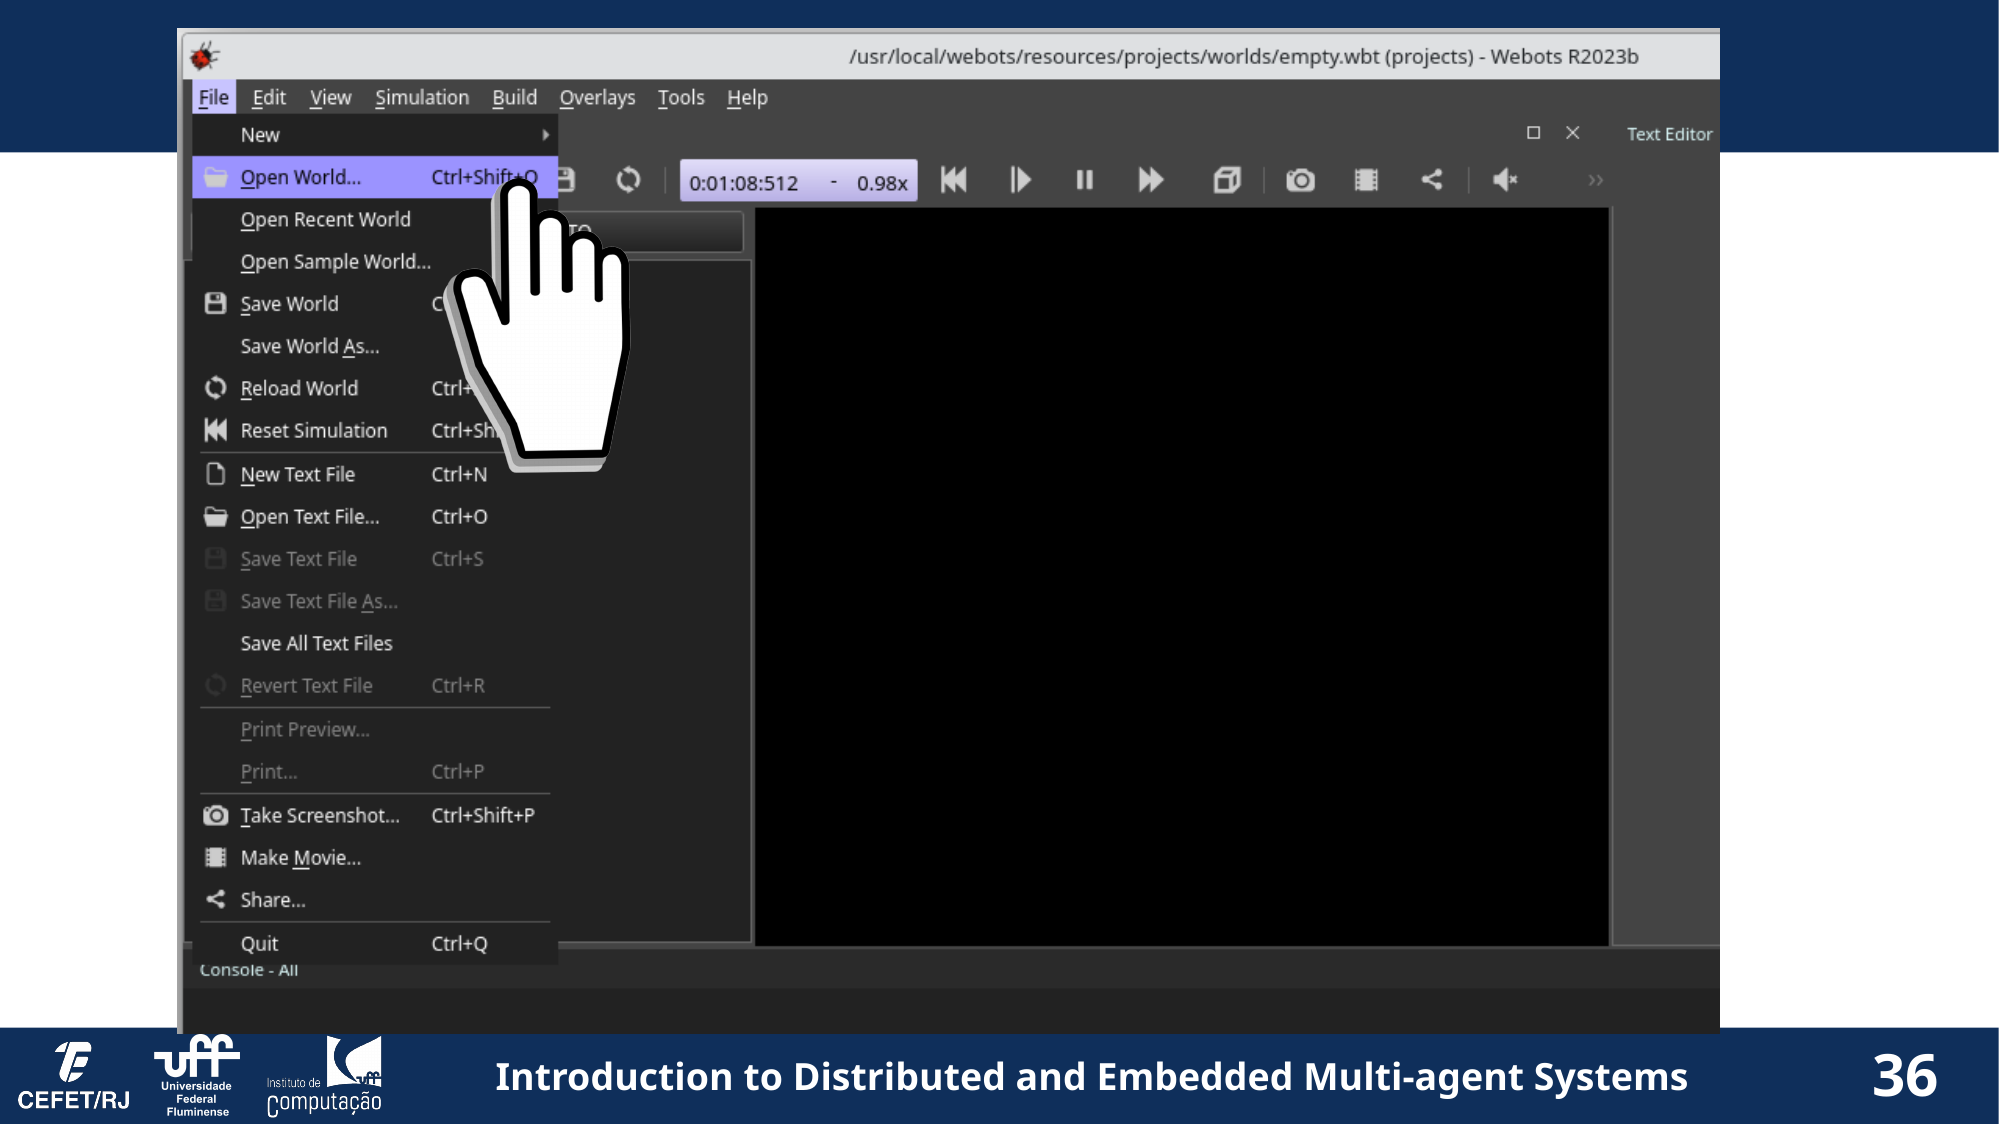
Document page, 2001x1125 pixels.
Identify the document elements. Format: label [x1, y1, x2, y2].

picture [153, 28, 1720, 1121]
picture [18, 1021, 129, 1125]
